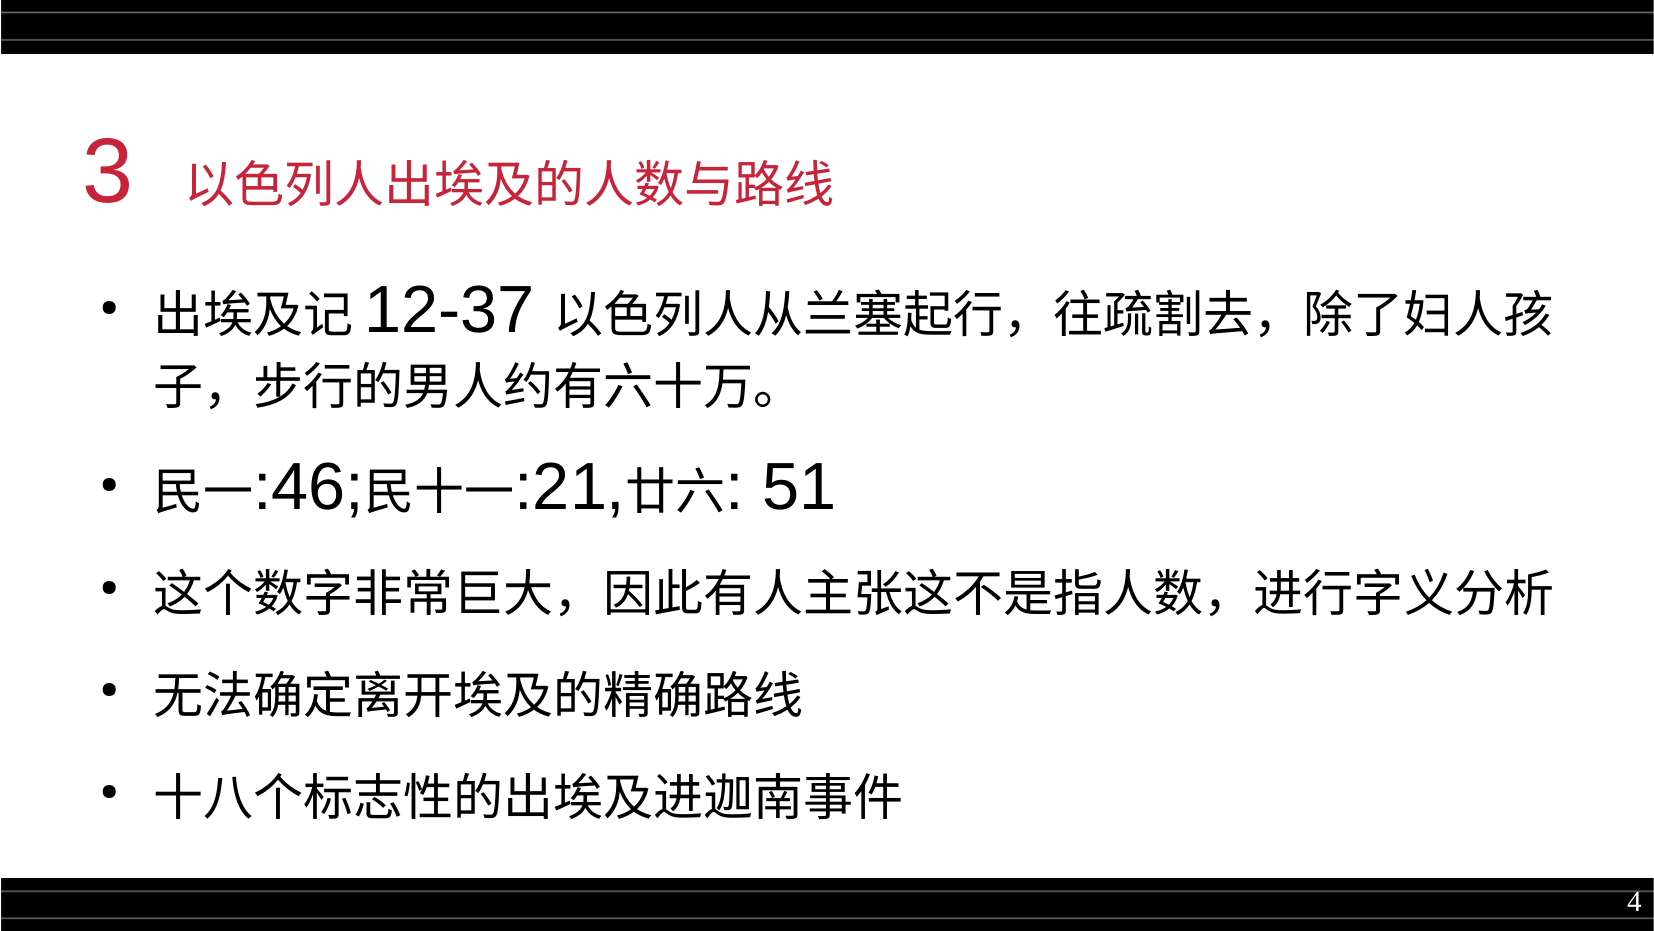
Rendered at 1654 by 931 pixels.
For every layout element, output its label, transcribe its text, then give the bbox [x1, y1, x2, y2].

picture [1, 0, 1654, 54]
title 3 以色列人出埃及的人数与路线 [82, 92, 1571, 249]
picture [1, 878, 1654, 931]
list 出埃及记 12-37 以色列人从兰塞起行，往疏割去，除了妇人孩子，步行的男人约有六十万。 民一:46;民十一:21,廿六: 51 这个数字非常巨大，因此有人主张这不是指人数，进行字义分析 无法确定离开埃及的精确路线 十八个标志性的出埃及进迦南事件 [82, 271, 1571, 851]
